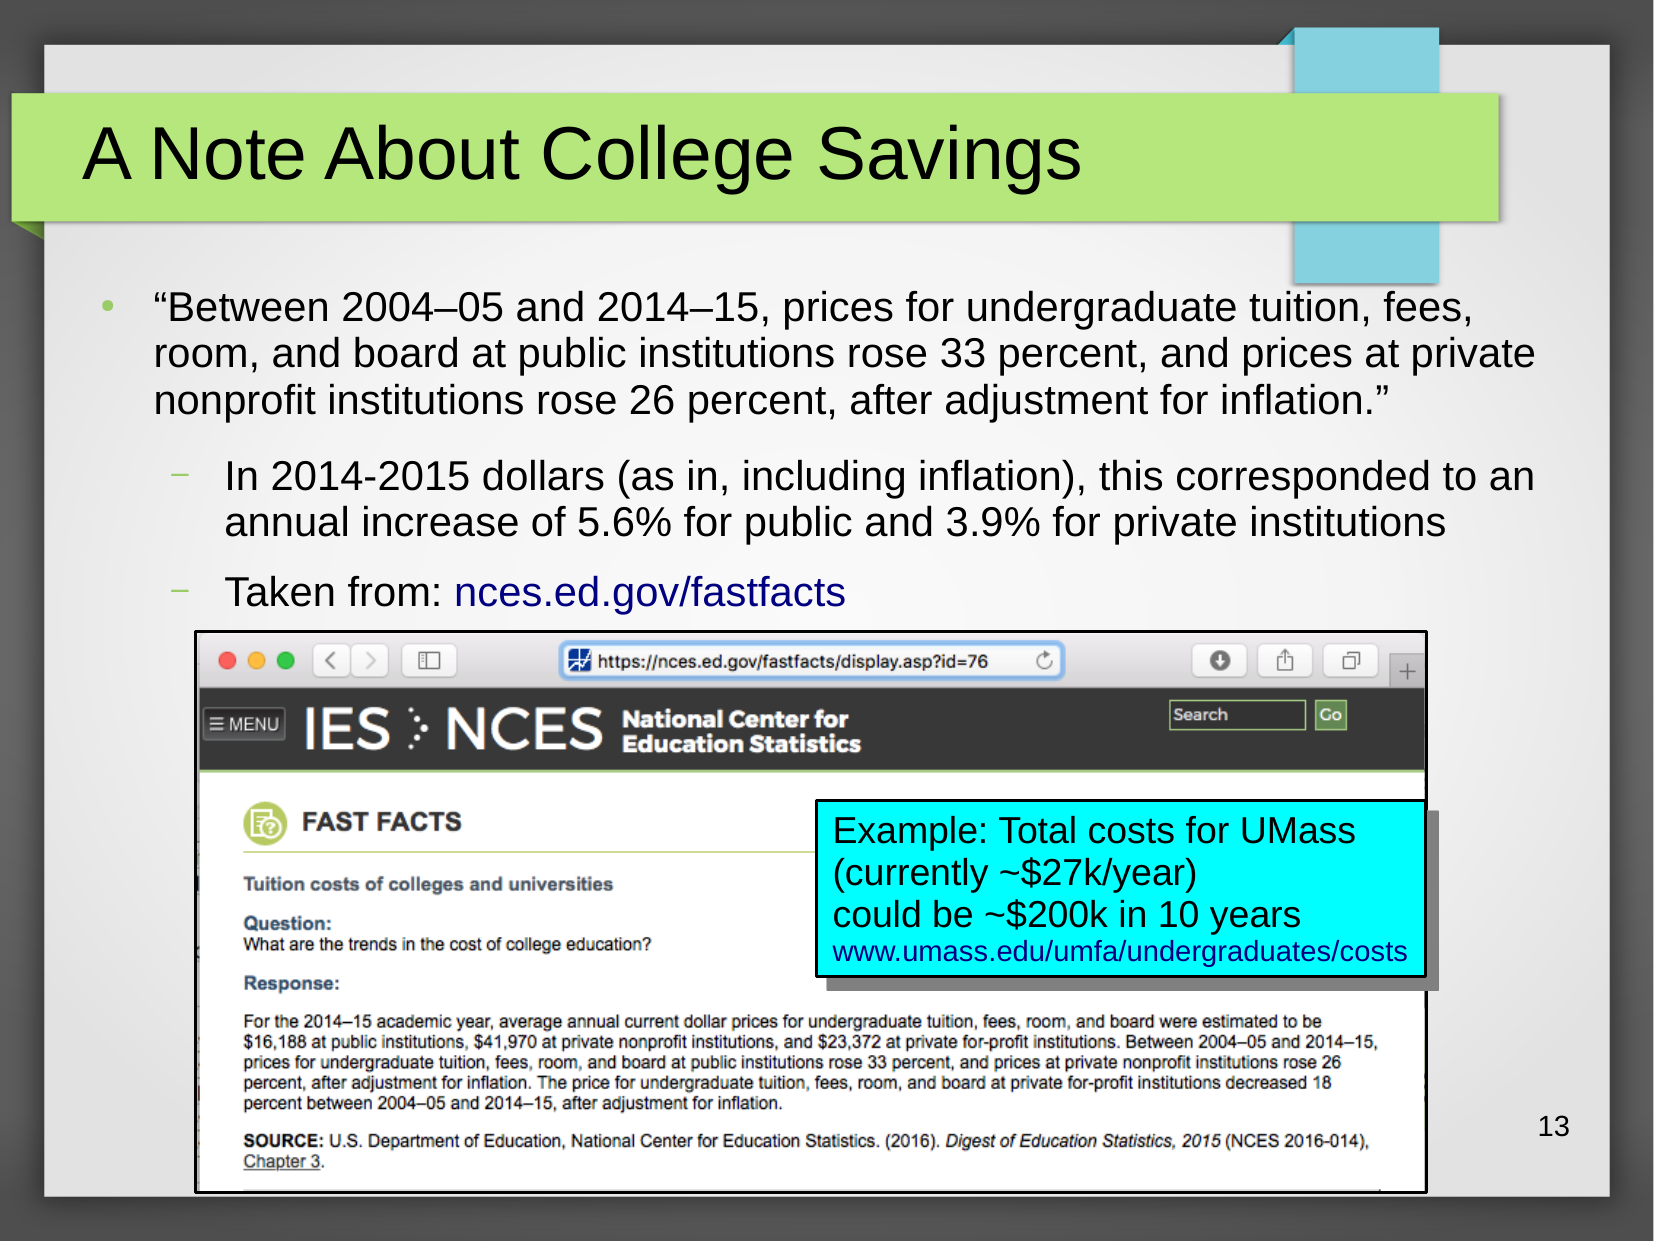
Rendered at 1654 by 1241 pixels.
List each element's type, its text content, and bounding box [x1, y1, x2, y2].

title A Note About College Savings [82, 94, 1264, 213]
list “Between 2004–05 and 2014–15, prices for undergraduate tuition, fees, room, and board at public institutions rose 33 percent, and prices at private nonprofit institutions rose 26 percent, after adjustment for inflation.” In 2014-2015 dollars (as in, including inflation), this corresponded to an annual increase of 5.6% for public and 3.9% for private institutions Taken from: nces.ed.gov/fastfacts [82, 283, 1571, 1003]
picture [0, 0, 1654, 1241]
text_box Example: Total costs for UMass (currently ~$27k/year) could be ~$200k in 10 years www.umass.edu/umfa/undergraduates/costs [816, 800, 1426, 975]
